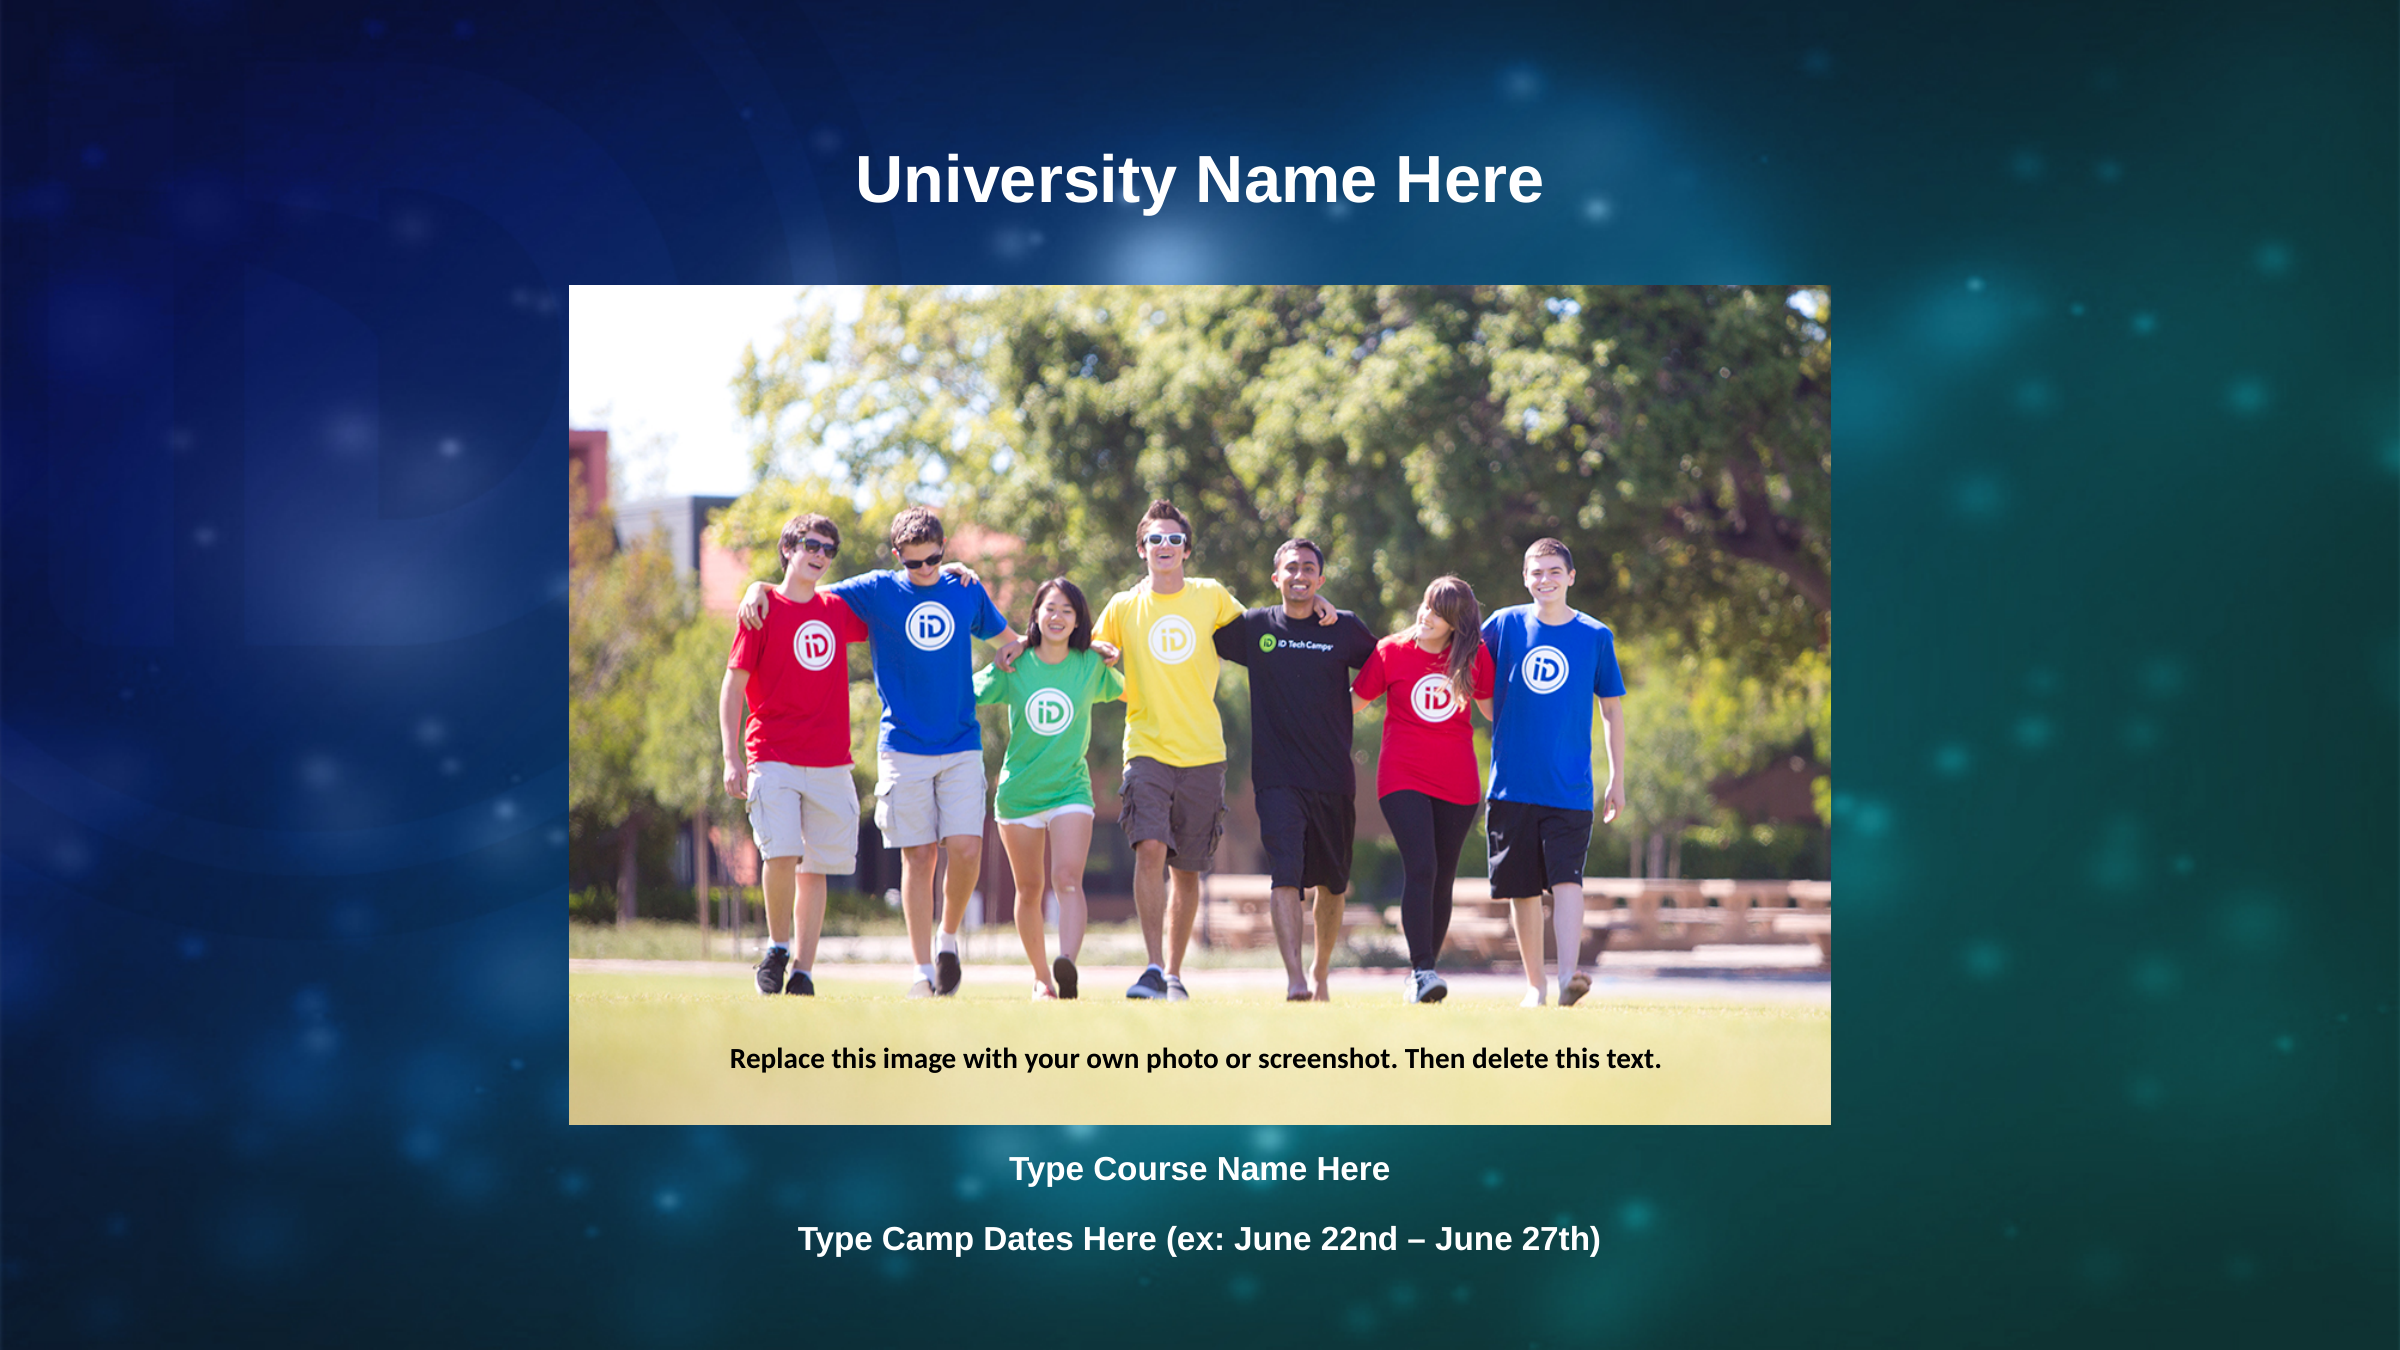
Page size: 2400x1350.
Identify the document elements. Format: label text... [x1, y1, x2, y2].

list Type Course Name Here Type Camp Dates Here (ex: June 22nd – June 27th) [400, 1140, 2000, 1290]
text_box Replace this image with your own photo or screenshot. Then delete this text. [550, 1031, 1850, 1082]
picture [0, 0, 2400, 1350]
title University Name Here [170, 128, 2230, 240]
